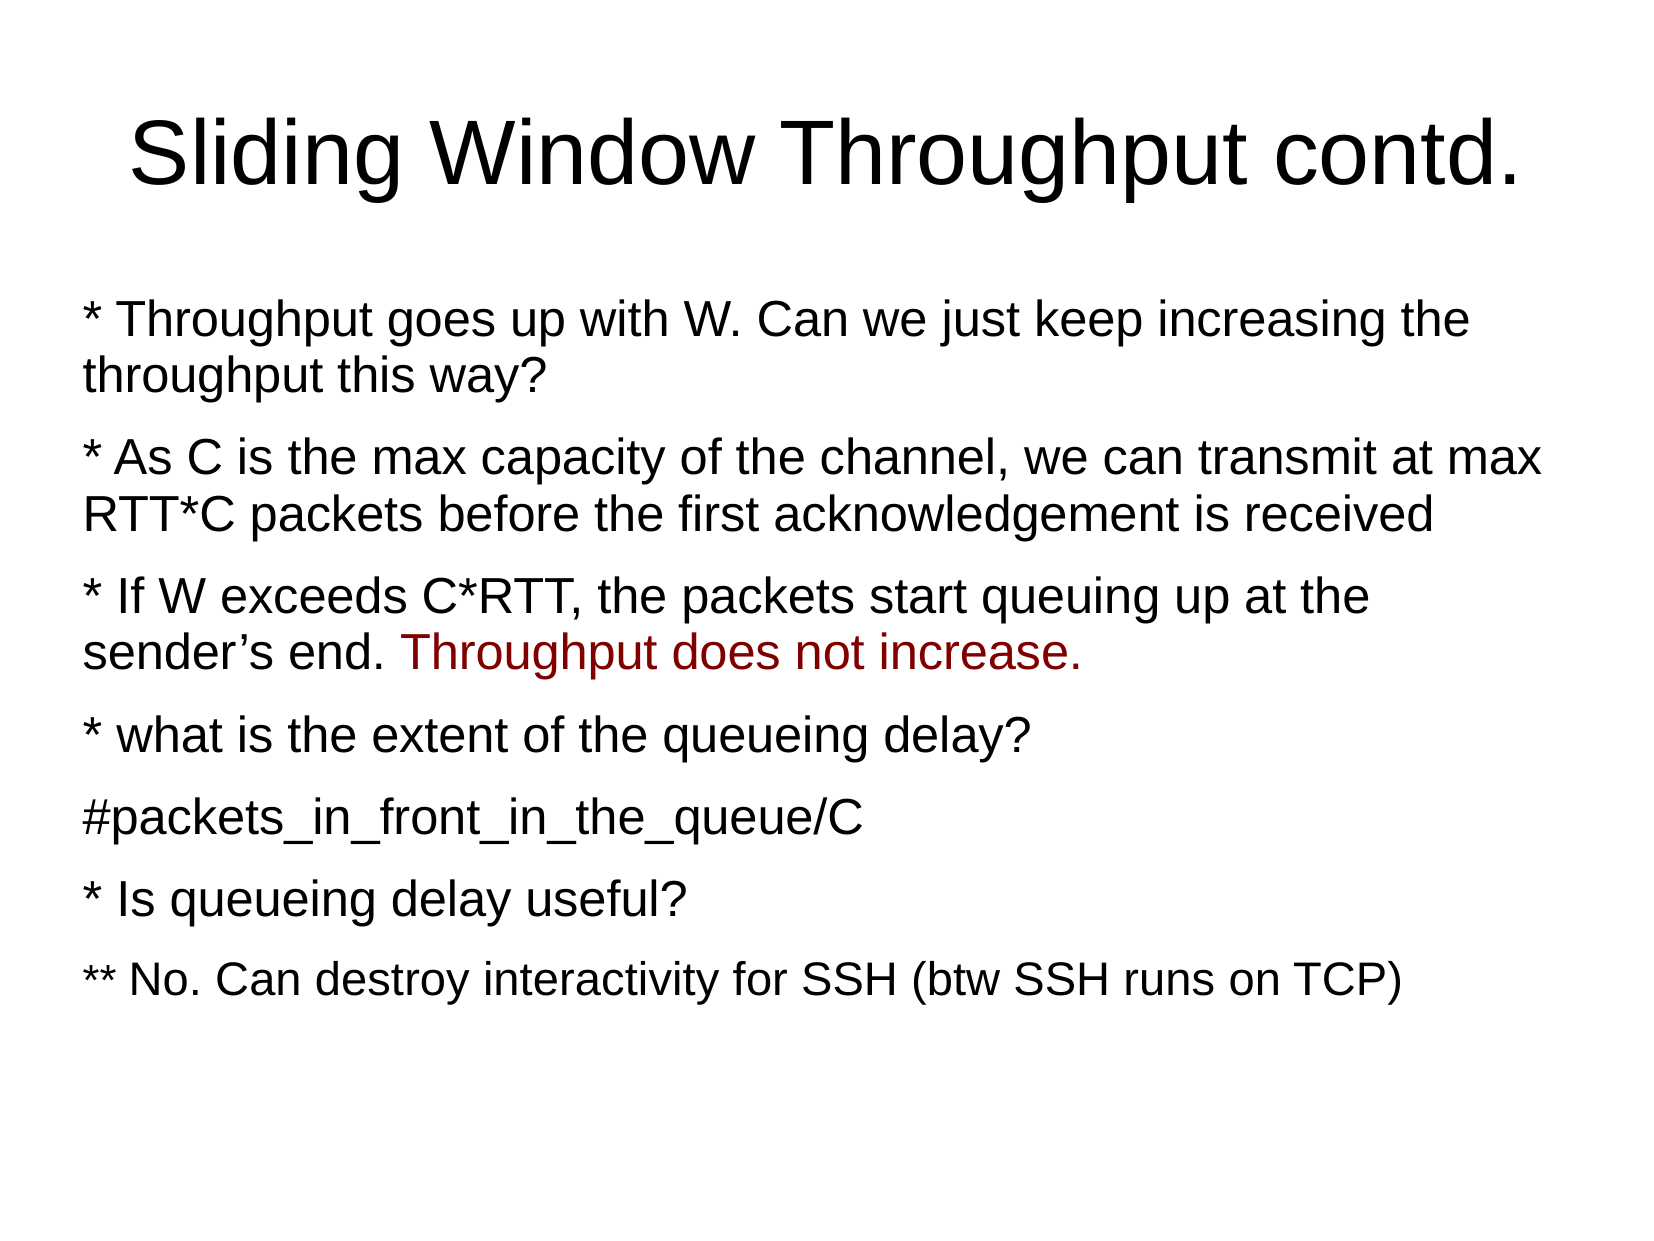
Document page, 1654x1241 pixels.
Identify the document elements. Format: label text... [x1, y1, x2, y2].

title Sliding Window Throughput contd. [82, 49, 1571, 257]
list * Throughput goes up with W. Can we just keep increasing the throughput this way? * As C is the max capacity of the channel, we can transmit at max RTT*C packets before the first acknowledgement is received * If W exceeds C*RTT, the packets start queuing up at the sender’s end. Throughput does not increase. * what is the extent of the queueing delay? #packets_in_front_in_the_queue/C * Is queueing delay useful? ** No. Can destroy interactivity for SSH (btw SSH runs on TCP) [82, 290, 1571, 1010]
